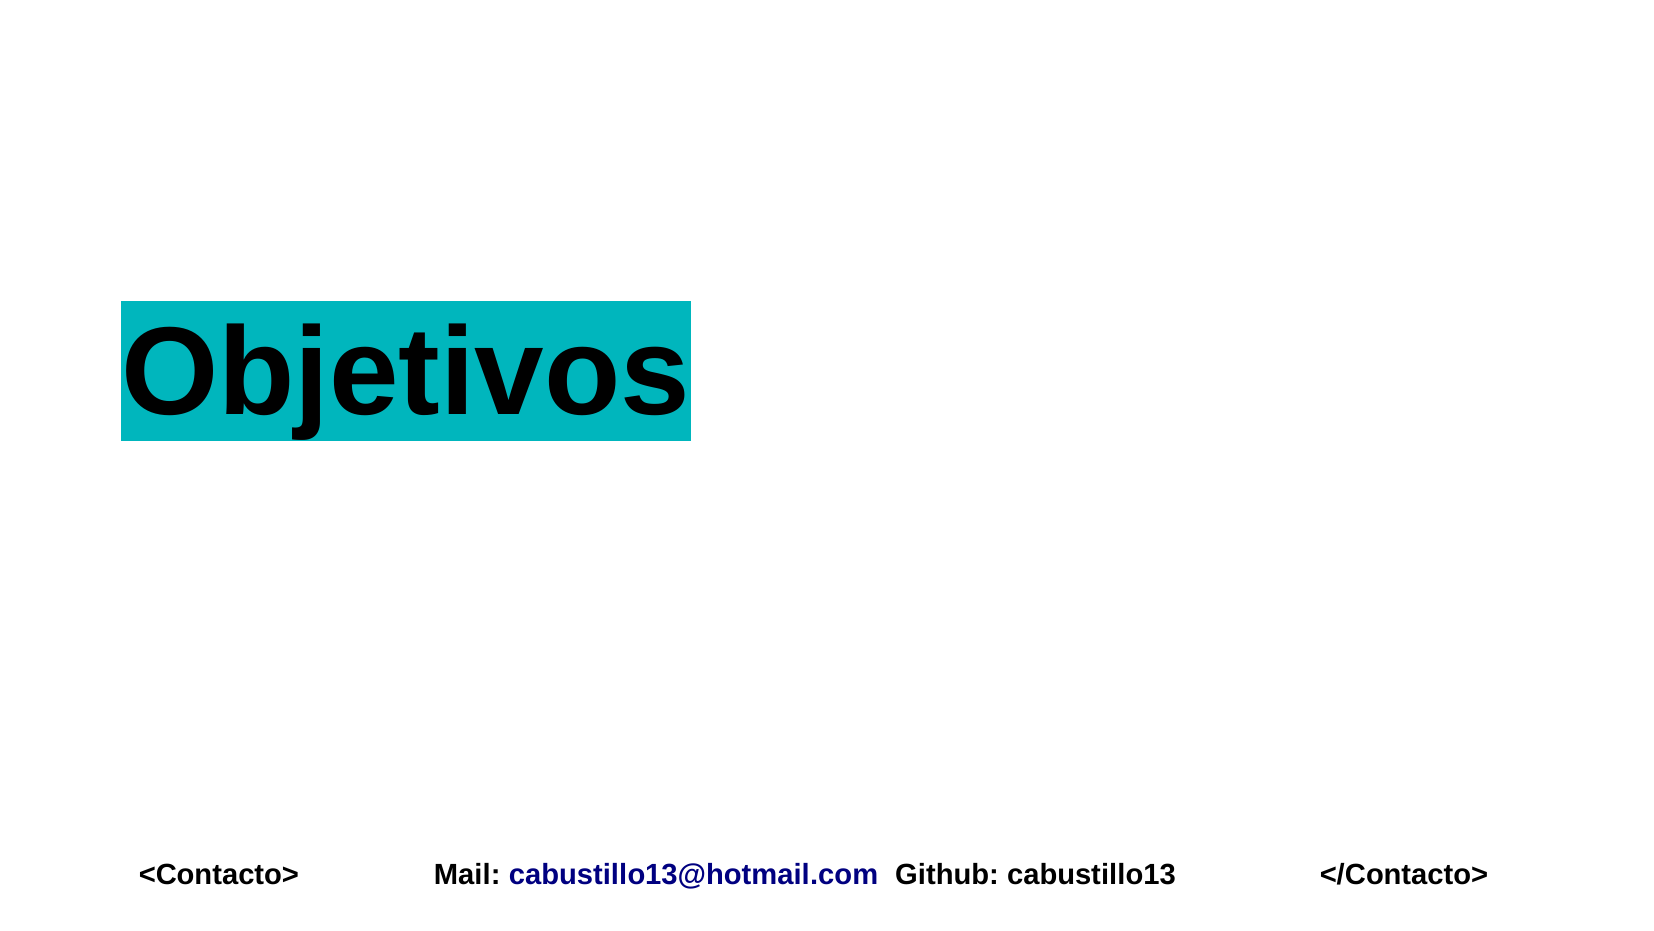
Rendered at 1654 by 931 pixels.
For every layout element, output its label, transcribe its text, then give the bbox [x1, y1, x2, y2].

text_box Objetivos [106, 70, 1571, 711]
text_box <Contacto> Mail: cabustillo13@hotmail.com Github: cabustillo13 </Contacto> [124, 850, 1654, 898]
